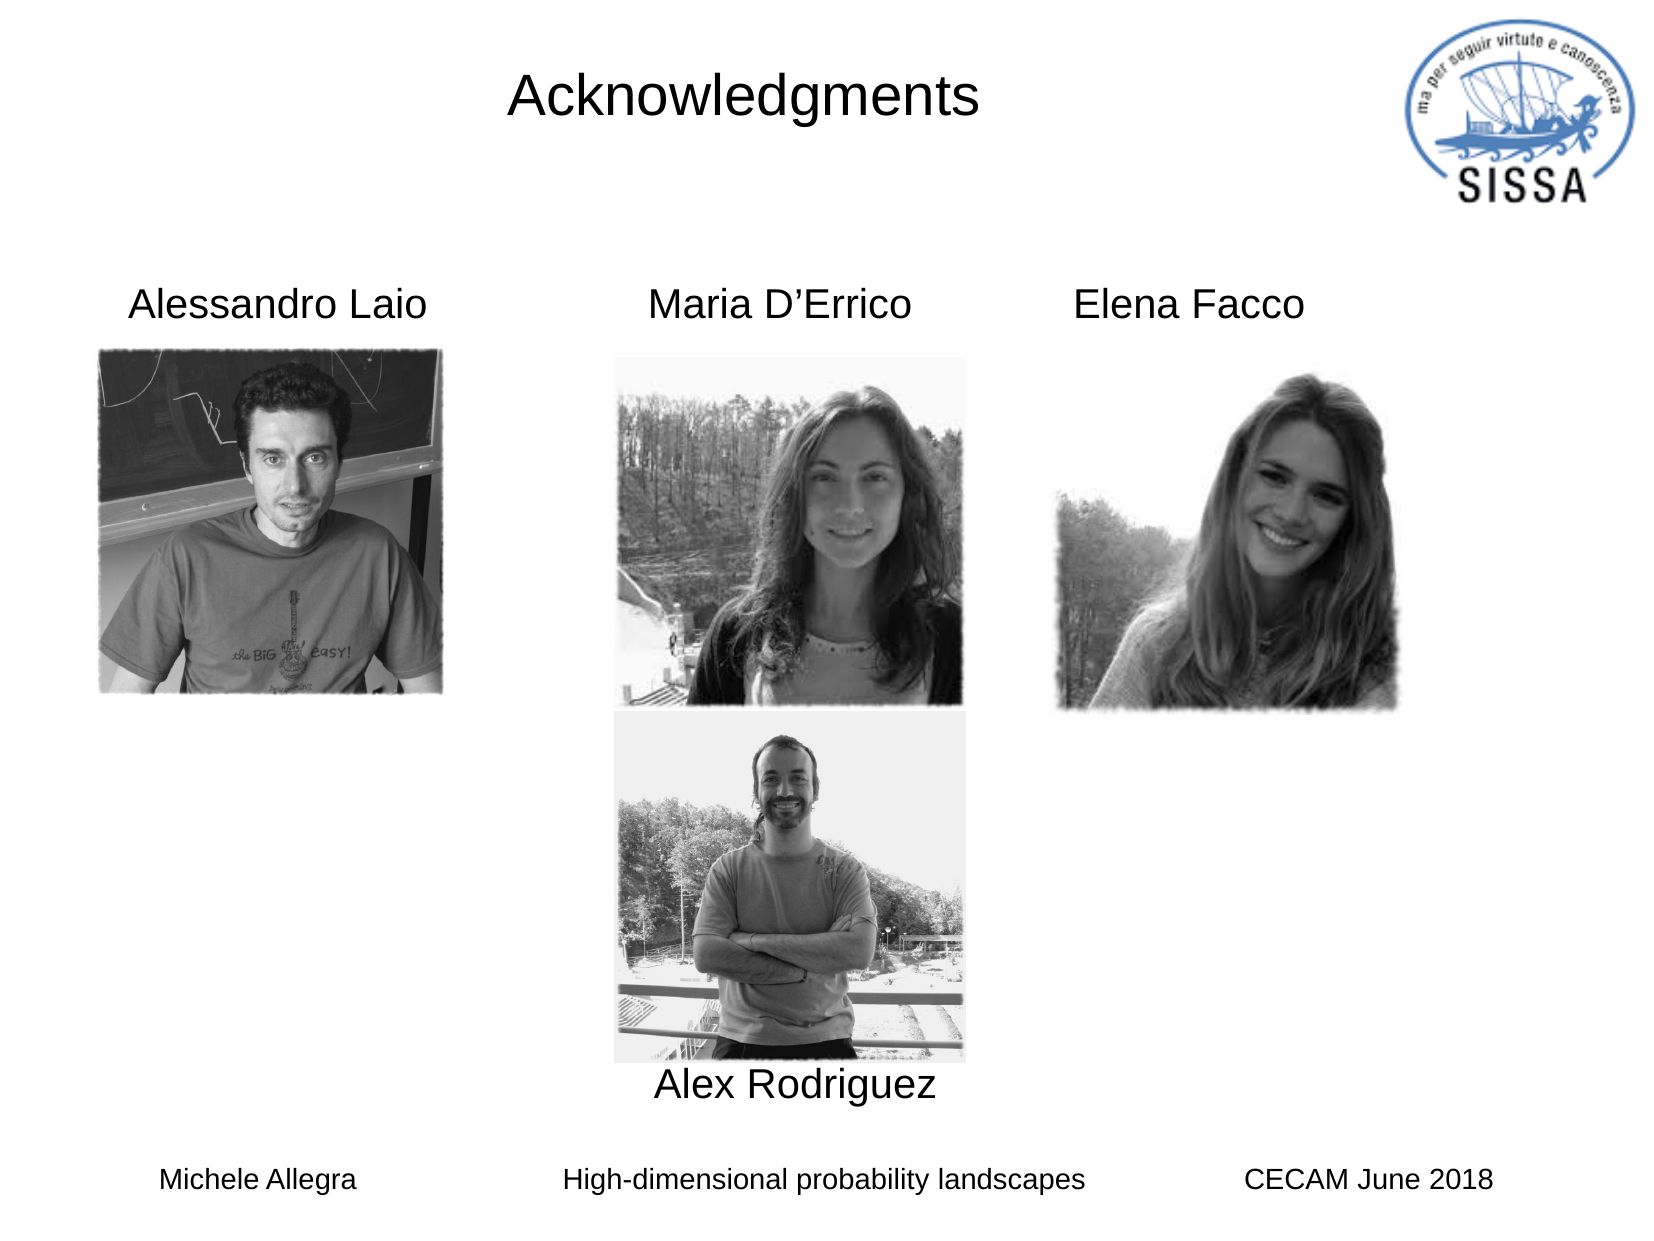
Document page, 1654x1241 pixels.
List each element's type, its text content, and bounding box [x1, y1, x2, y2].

picture [614, 357, 966, 709]
subtitle [82, 198, 1571, 1111]
title Acknowledgments [118, 44, 1371, 147]
picture [94, 345, 446, 697]
text_box Alessandro Laio [113, 273, 452, 336]
picture [1051, 363, 1403, 715]
picture [614, 711, 966, 1063]
text_box Maria D’Errico [633, 273, 971, 336]
text_box Alex Rodriguez [639, 1053, 977, 1115]
text_box Elena Facco [1058, 273, 1397, 336]
picture [1391, 16, 1652, 207]
title Michele Allegra High-dimensional probability landscapes CECAM June 2018 [82, 1141, 1571, 1217]
